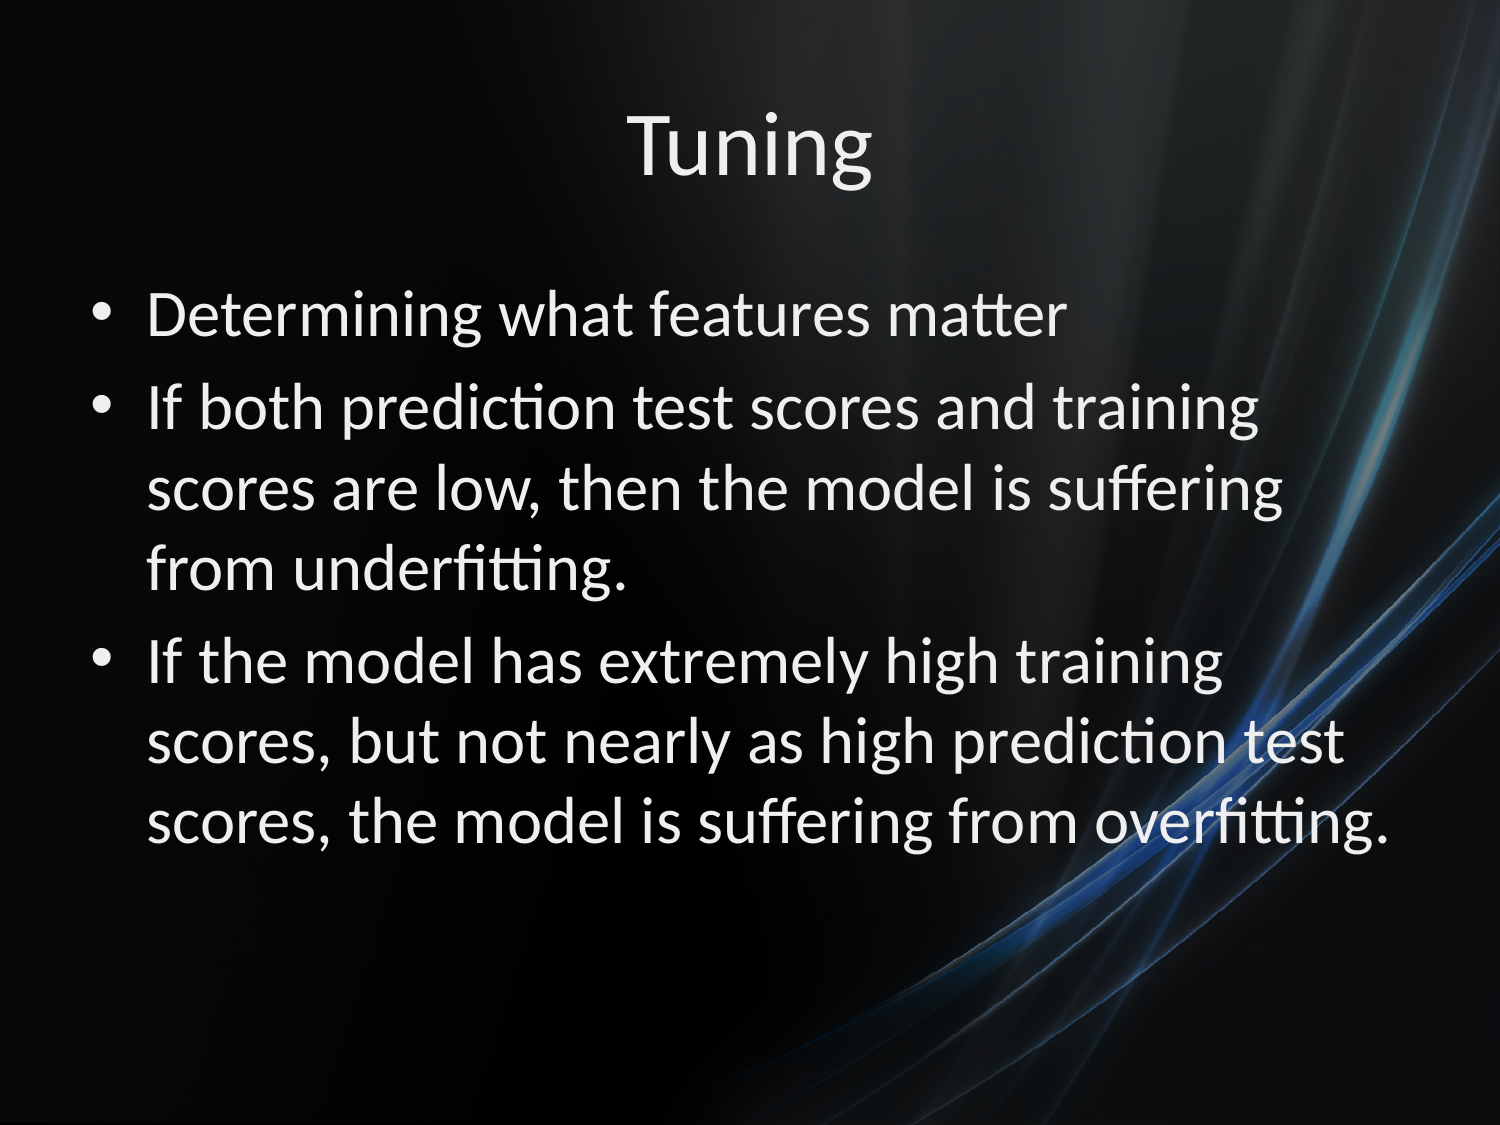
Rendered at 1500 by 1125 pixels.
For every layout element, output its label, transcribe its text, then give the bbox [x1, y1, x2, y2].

list Determining what features matter If both prediction test scores and training scores are low, then the model is suffering from underfitting. If the model has extremely high training scores, but not nearly as high prediction test scores, the model is suffering from overfitting. [75, 262, 1425, 1005]
picture [0, 0, 1500, 1125]
title Tuning [75, 45, 1425, 233]
